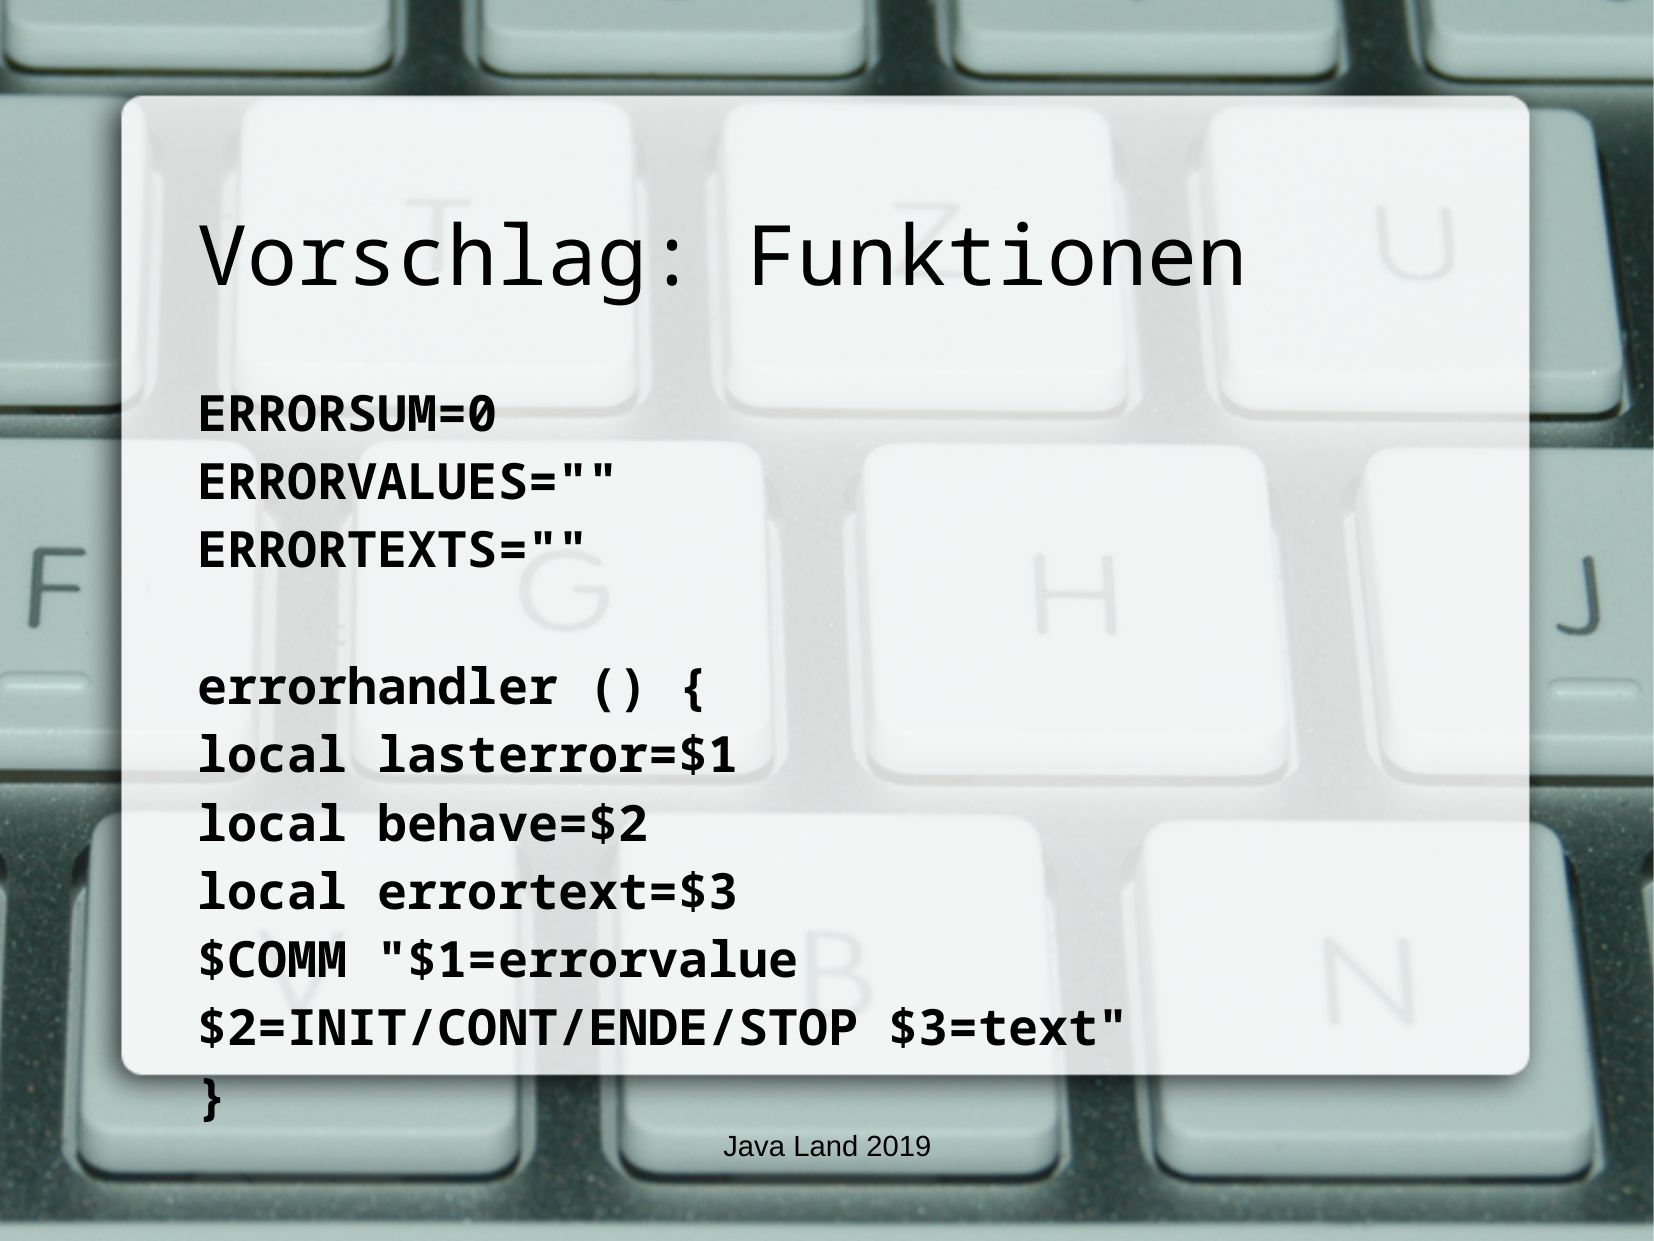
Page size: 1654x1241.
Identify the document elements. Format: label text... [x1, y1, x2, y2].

title [280, 170, 1436, 934]
picture [0, 0, 1654, 1241]
text_box Vorschlag: Funktionen ERRORSUM=0 ERRORVALUES="" ERRORTEXTS="" errorhandler () { local lasterror=$1 local behave=$2 local errortext=$3 $COMM "$1=errorvalue $2=INIT/CONT/ENDE/STOP $3=text" } [197, 196, 1430, 972]
